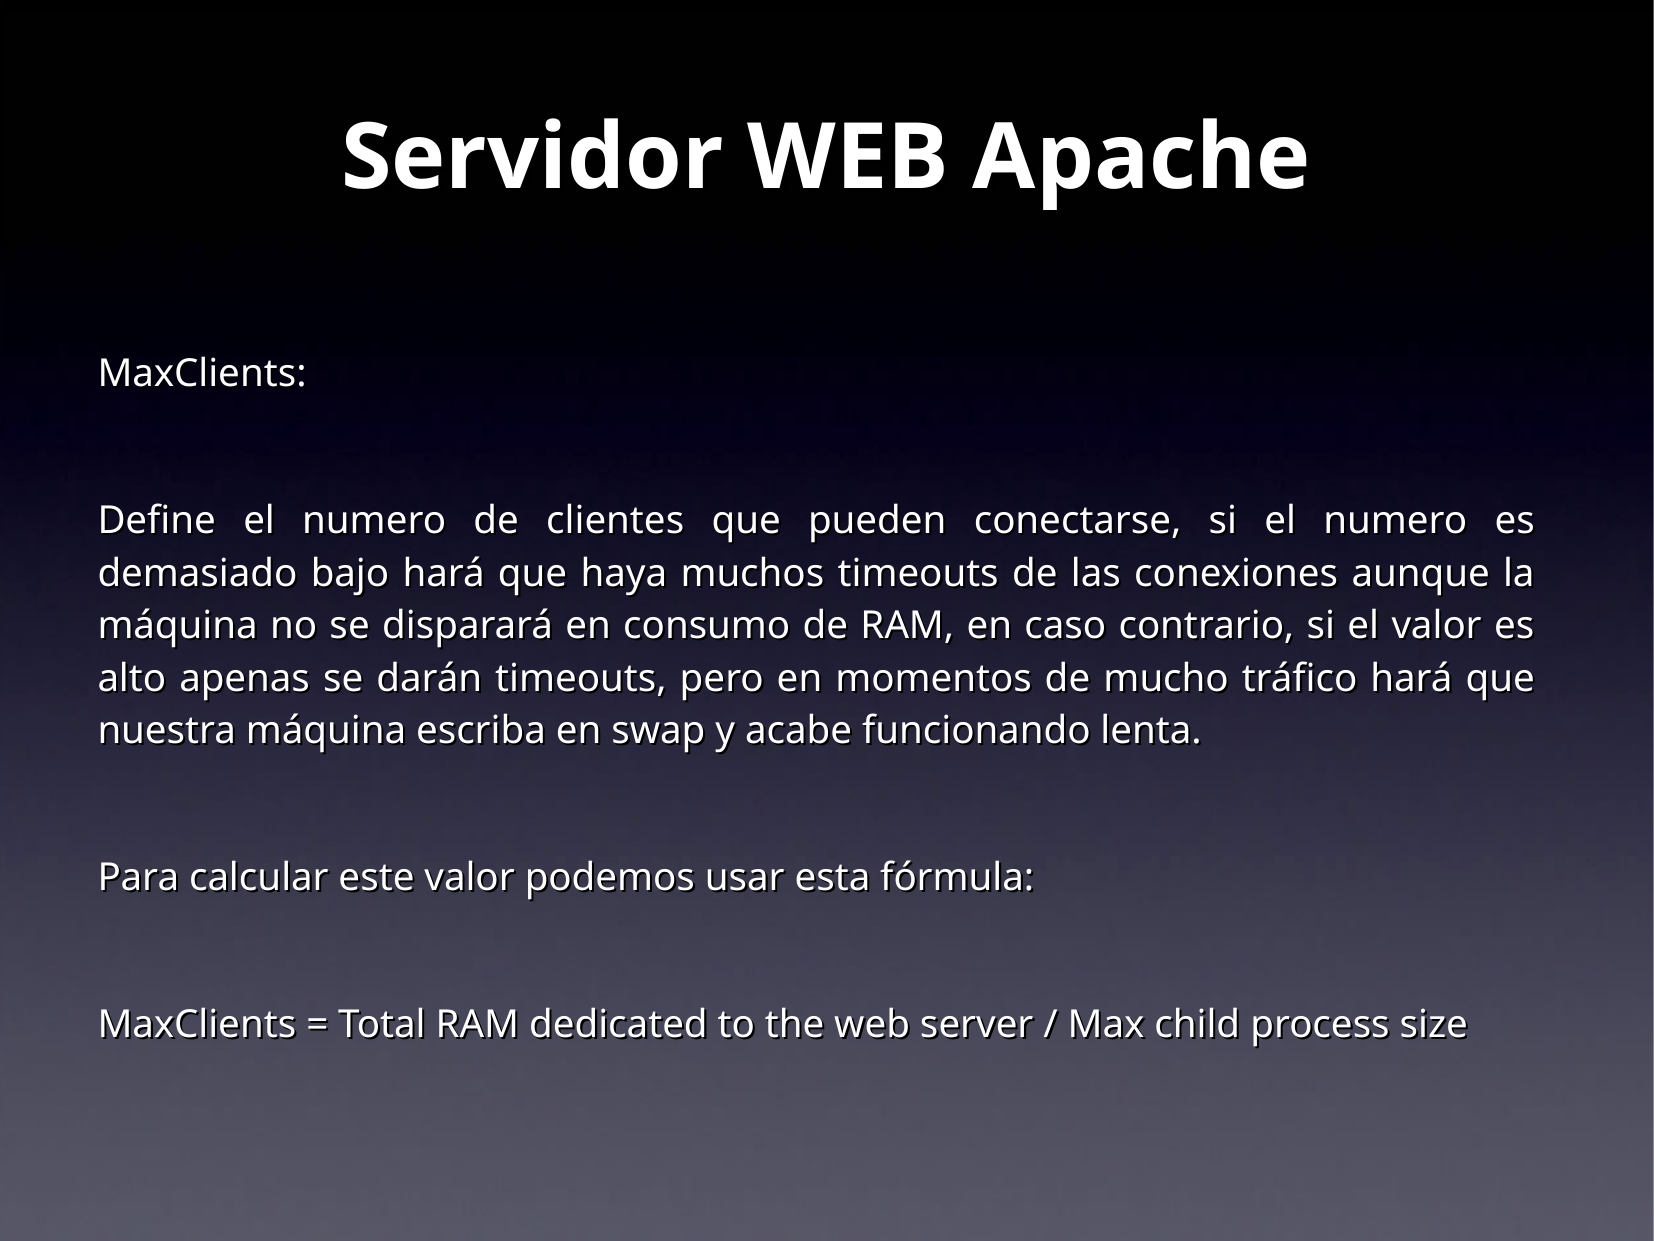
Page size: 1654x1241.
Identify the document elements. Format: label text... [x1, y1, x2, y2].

list MaxClients: Define el numero de clientes que pueden conectarse, si el numero es demasiado bajo hará que haya muchos timeouts de las conexiones aunque la máquina no se disparará en consumo de RAM, en caso contrario, si el valor es alto apenas se darán timeouts, pero en momentos de mucho tráfico hará que nuestra máquina escriba en swap y acabe funcionando lenta. Para calcular este valor podemos usar esta fórmula: MaxClients = Total RAM dedicated to the web server / Max child process size [47, 345, 1536, 1065]
title Servidor WEB Apache [82, 49, 1571, 257]
picture [0, 0, 1654, 1241]
